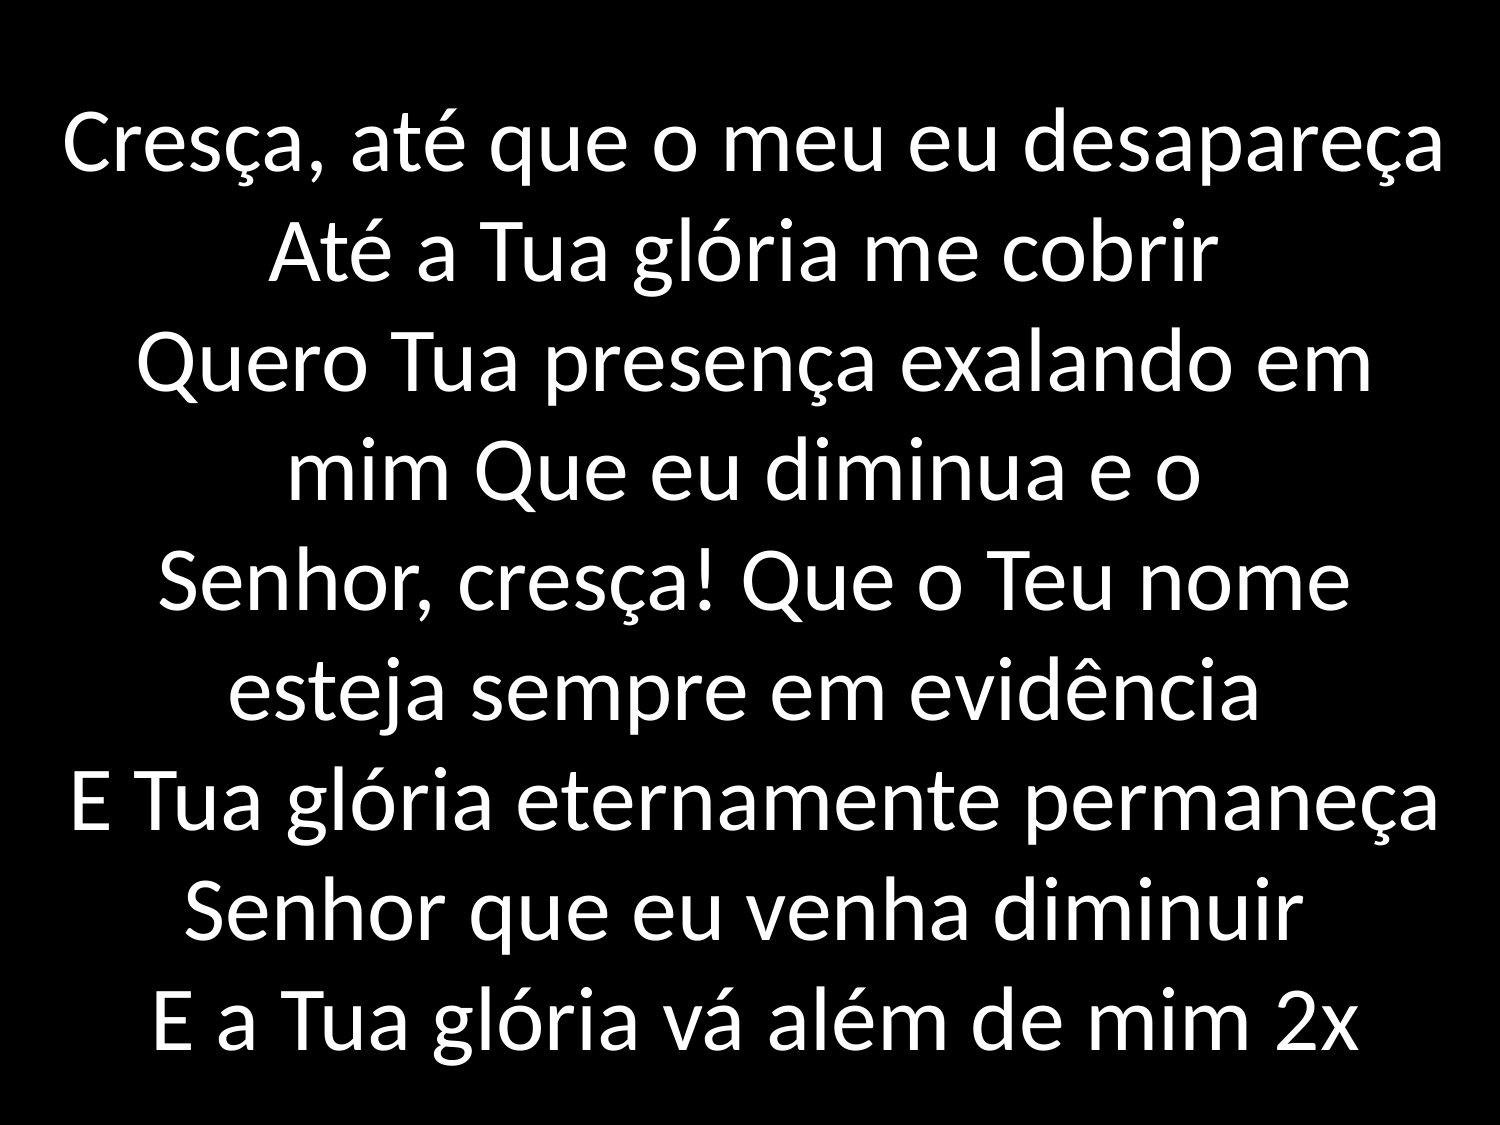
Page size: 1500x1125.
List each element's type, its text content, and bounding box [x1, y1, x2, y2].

title Cresça, até que o meu eu desapareça Até a Tua glória me cobrir Quero Tua presença exalando em mim Que eu diminua e o Senhor, cresça! Que o Teu nome esteja sempre em evidência E Tua glória eternamente permaneça Senhor que eu venha diminuir E a Tua glória vá além de mim 2x [46, 23, 1465, 1125]
